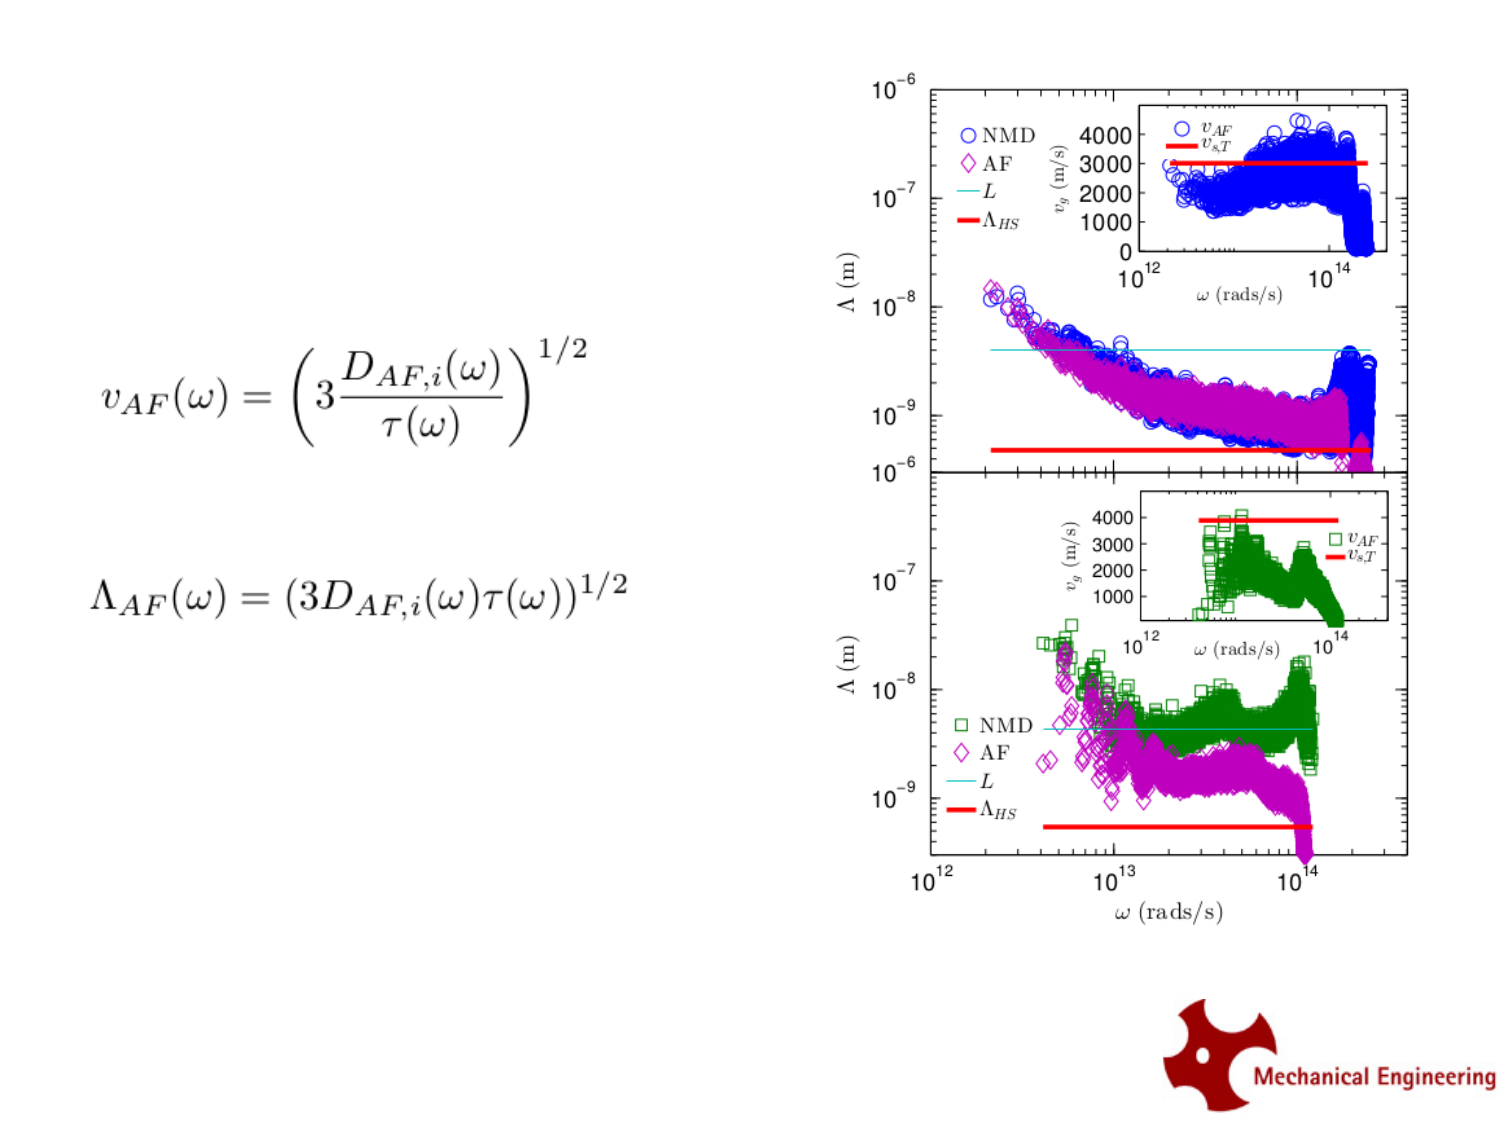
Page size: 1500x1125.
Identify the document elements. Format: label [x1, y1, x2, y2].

picture [1162, 999, 1497, 1113]
picture [819, 48, 1420, 928]
picture [77, 546, 631, 647]
picture [93, 309, 597, 460]
